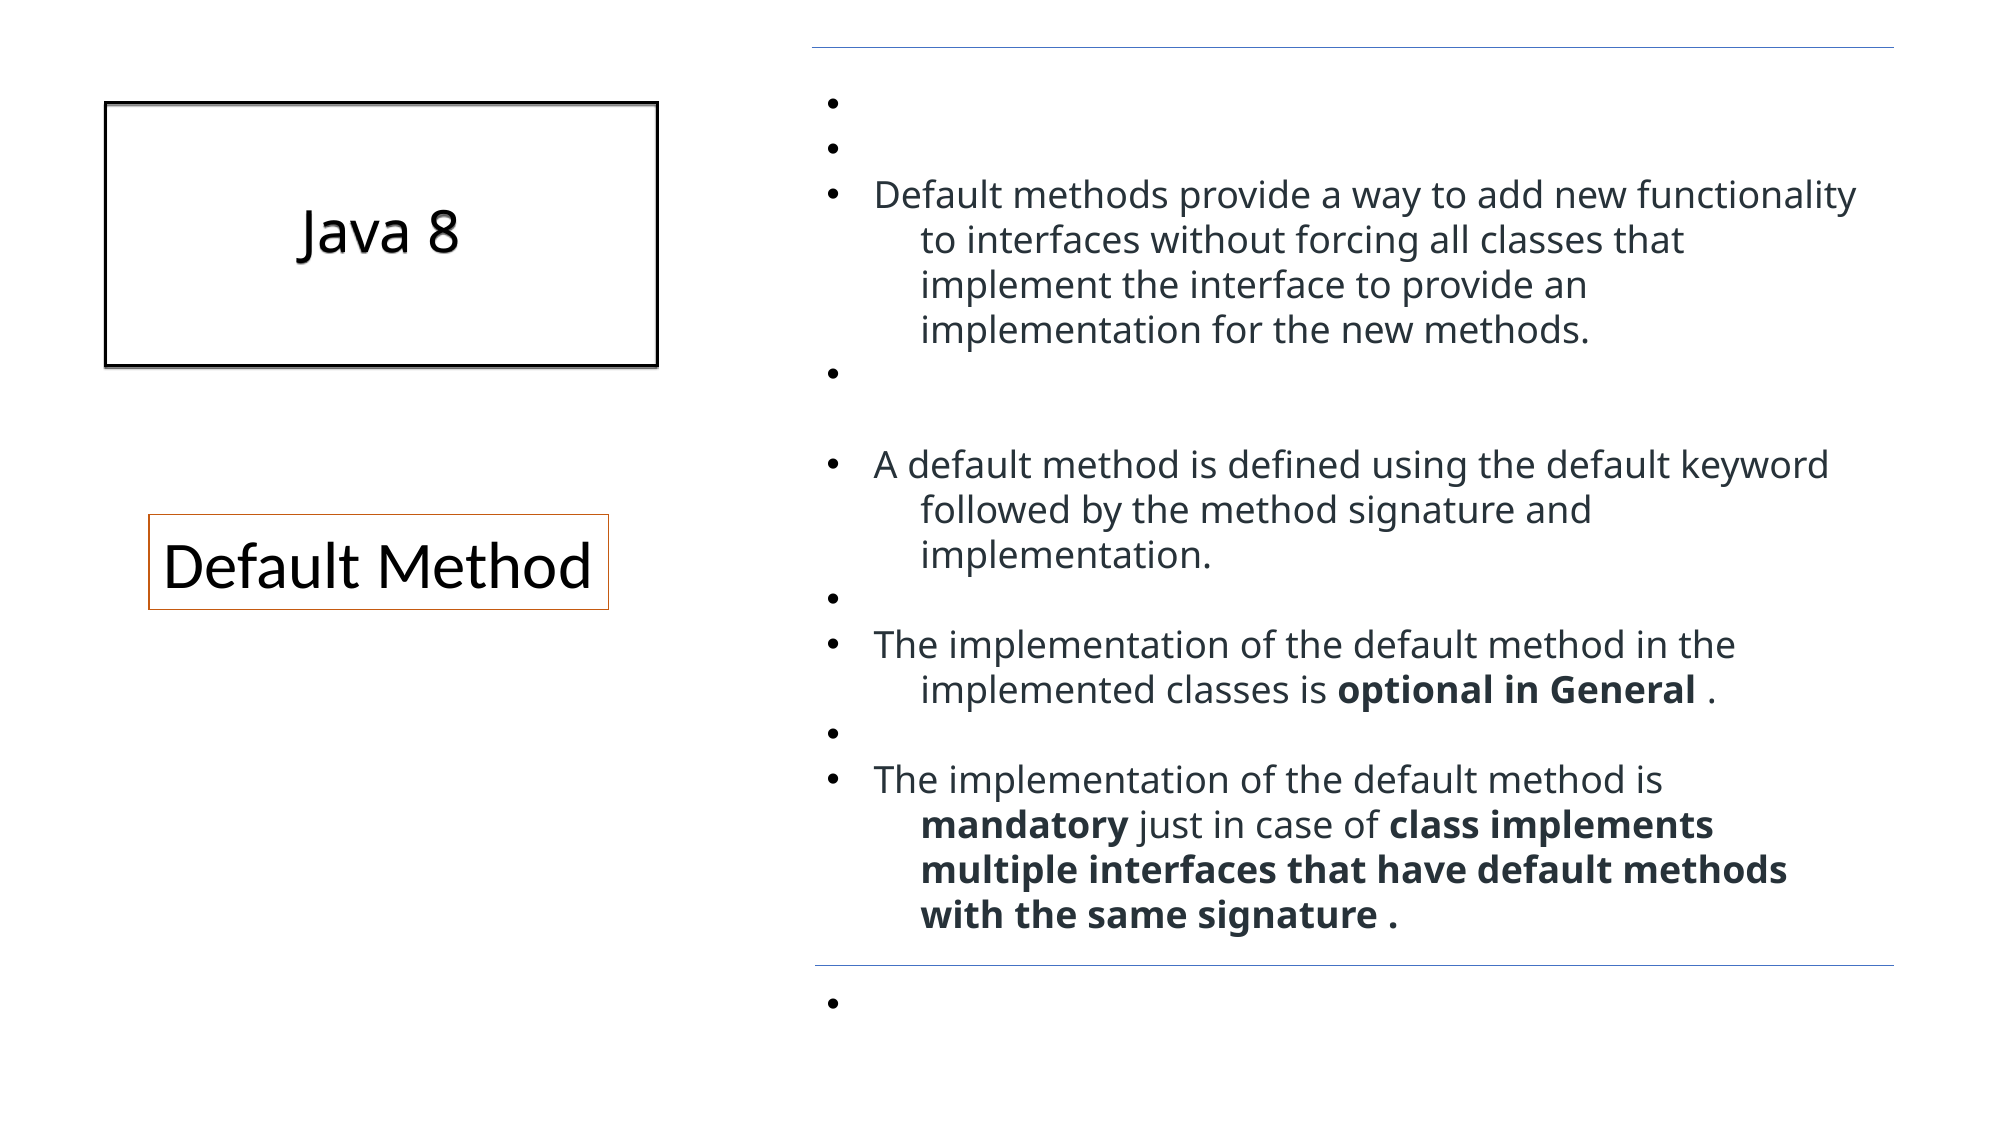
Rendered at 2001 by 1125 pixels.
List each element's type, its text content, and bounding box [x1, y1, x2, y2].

text_box Default Method [149, 514, 609, 610]
title Java 8 [105, 102, 658, 366]
text_box Default methods provide a way to add new functionality to interfaces without forcing all classes that implement the interface to provide an implementation for the new methods. A default method is defined using the default keyword followed by the method signature and implementation. The implementation of the default method in the implemented classes is optional in General . The implementation of the default method is mandatory just in case of class implements multiple interfaces that have default methods with the same signature . [811, 73, 1895, 952]
